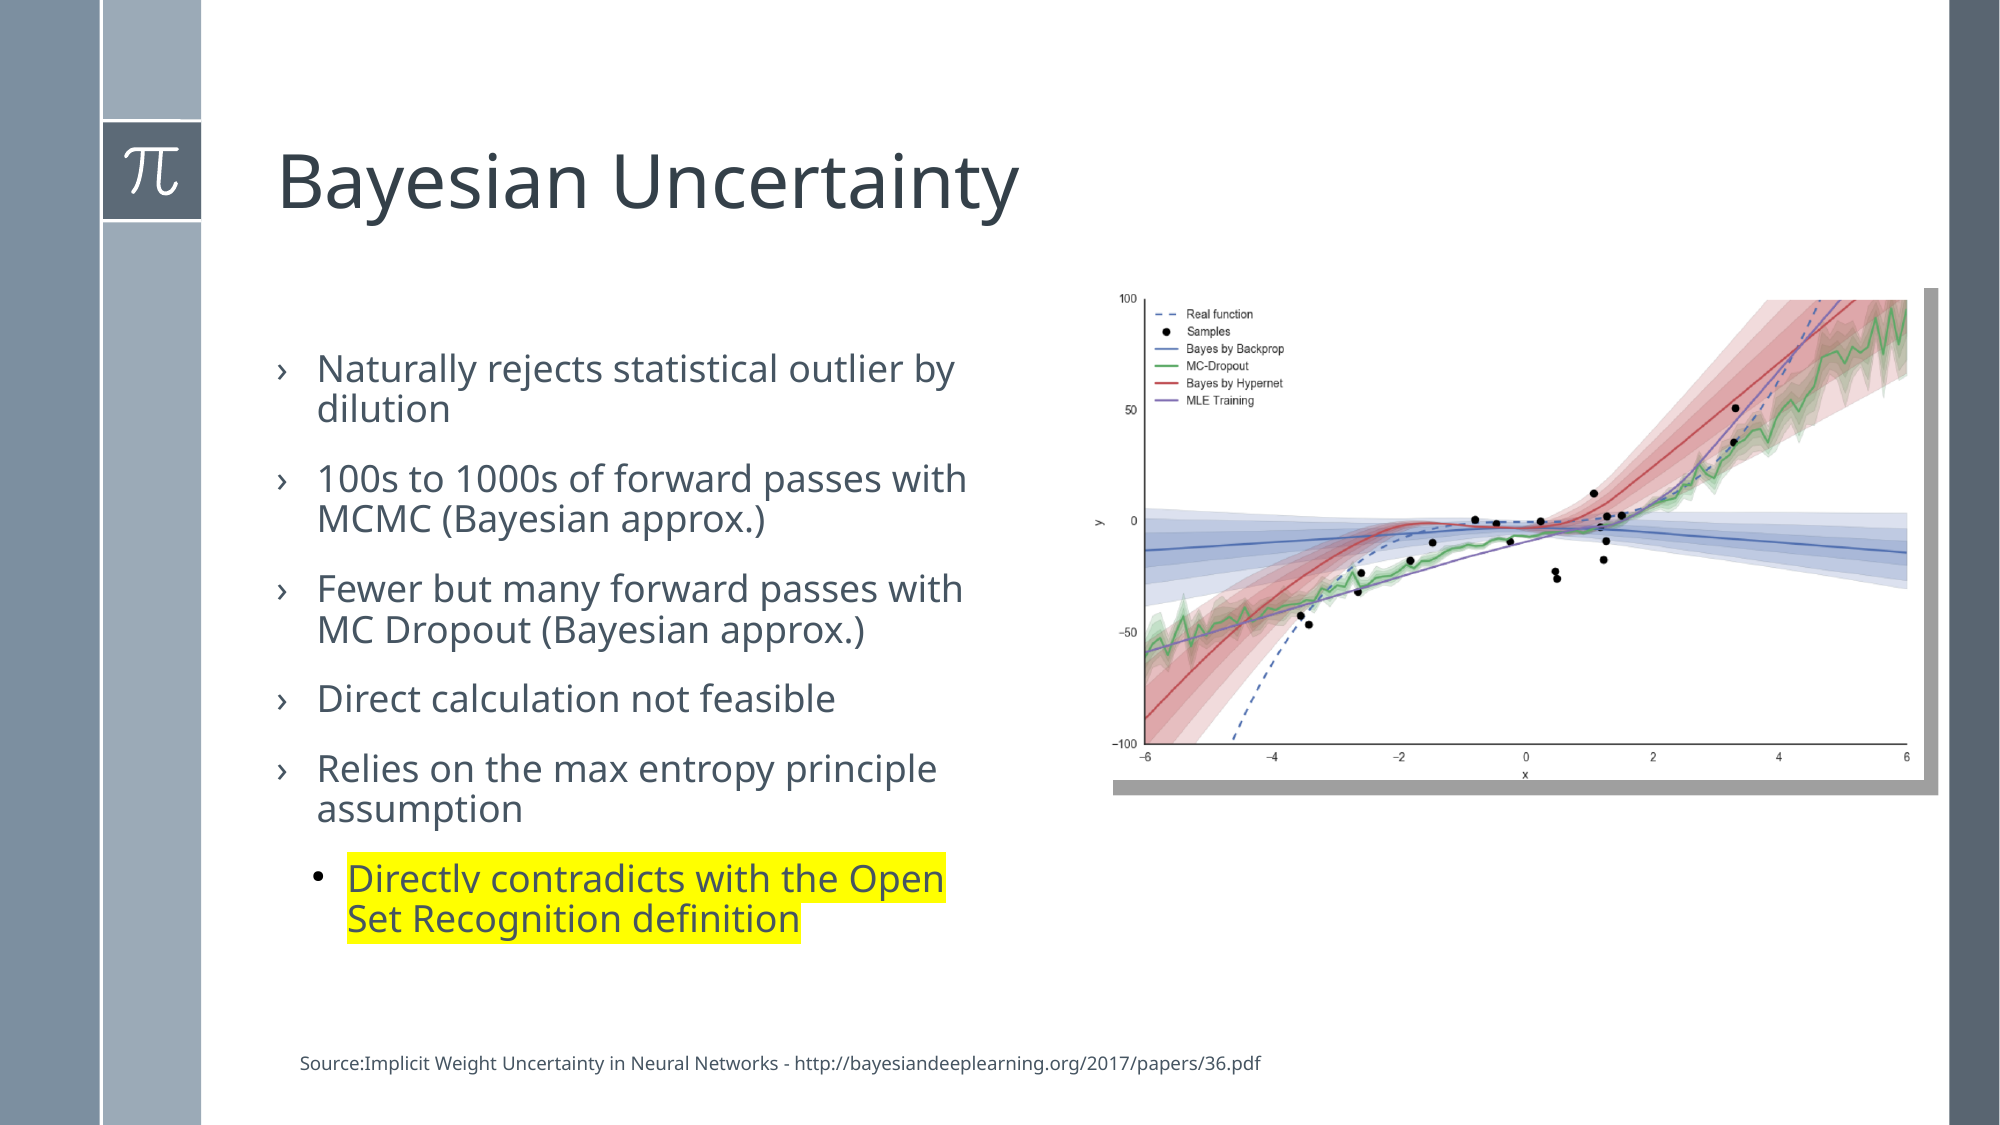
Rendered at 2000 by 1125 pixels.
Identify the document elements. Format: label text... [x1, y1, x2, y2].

picture [1095, 269, 1924, 781]
text_box Naturally rejects statistical outlier by dilution 100s to 1000s of forward passes with MCMC (Bayesian approx.) Fewer but many forward passes with MC Dropout (Bayesian approx.) Direct calculation not feasible Relies on the max entropy principle assumption Directly contradicts with the Open Set Recognition definition [261, 262, 1006, 1013]
text_box Source:Implicit Weight Uncertainty in Neural Networks - http://bayesiandeeplearning.org/2017/papers/36.pdf [285, 1043, 1801, 1096]
text_box Bayesian Uncertainty [261, 29, 1867, 233]
